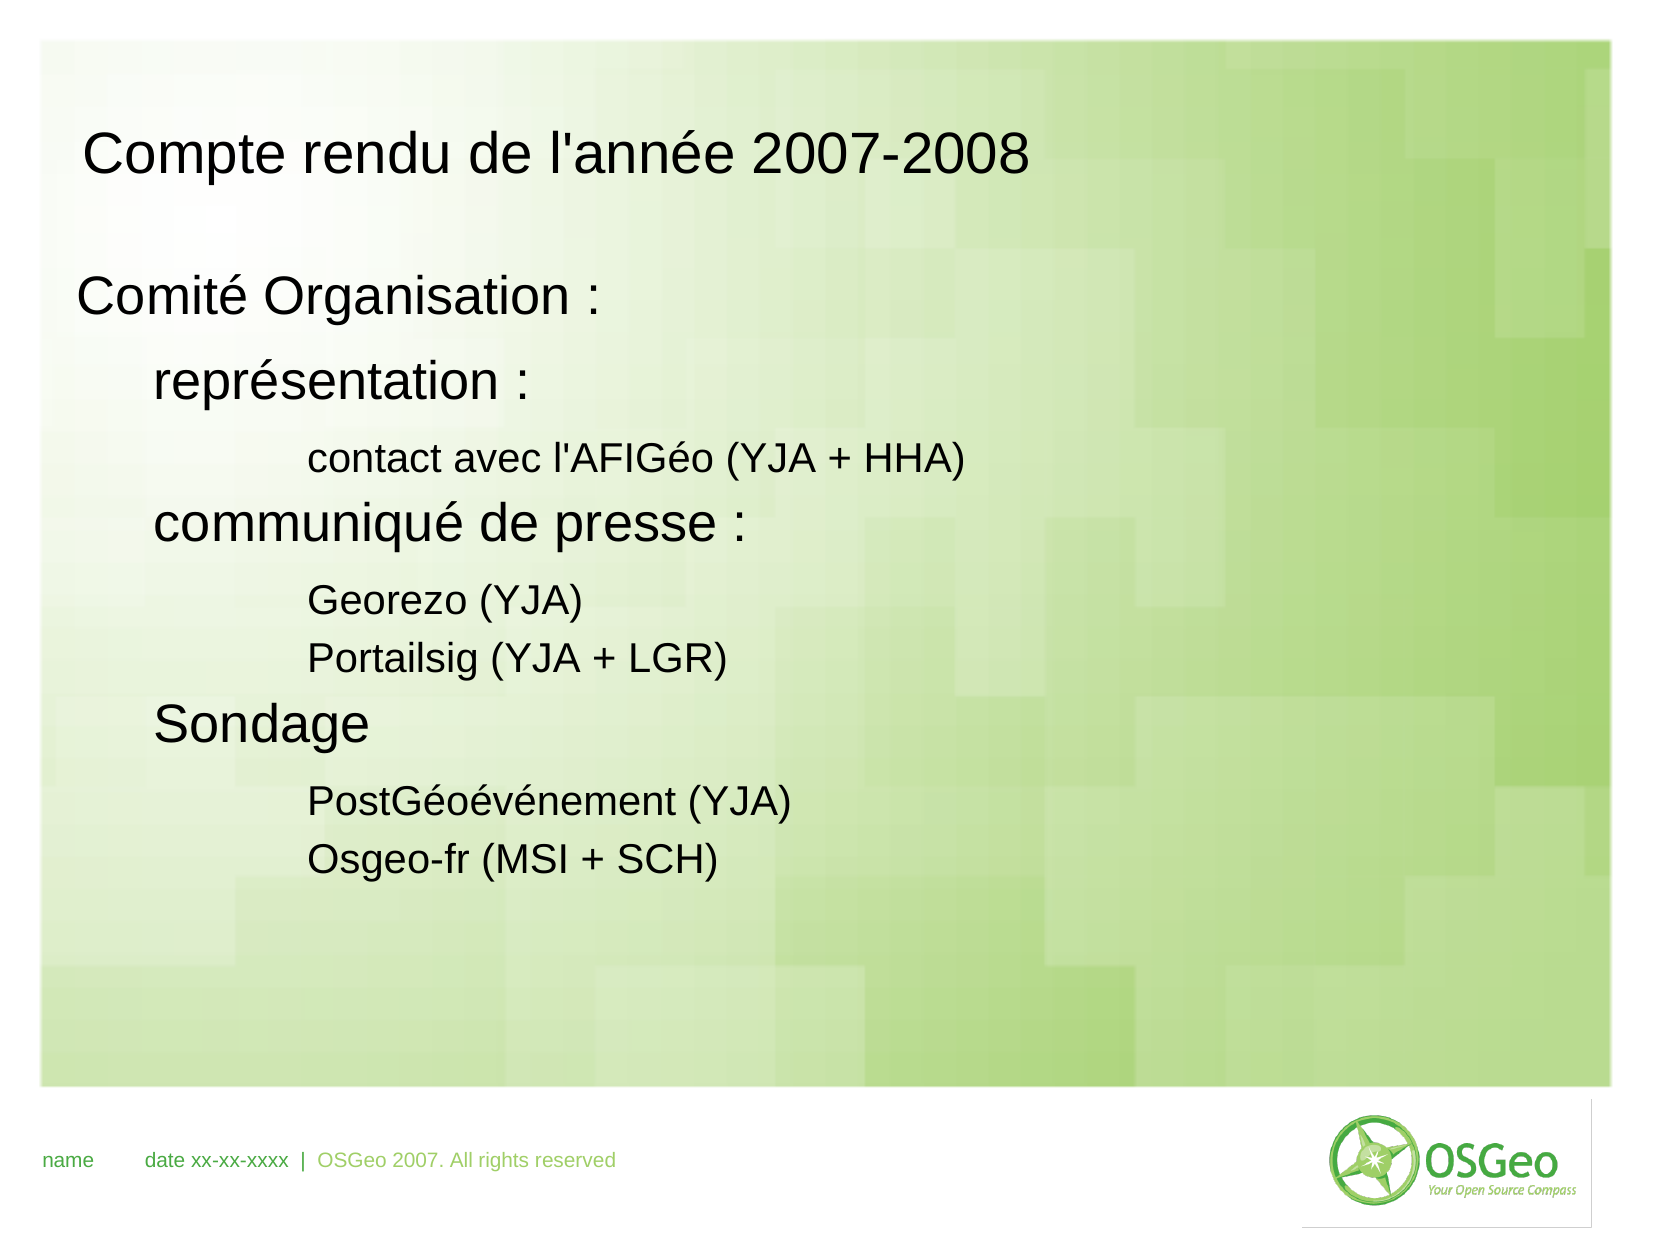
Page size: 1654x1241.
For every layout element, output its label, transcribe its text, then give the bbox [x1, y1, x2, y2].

list Comité Organisation : représentation : contact avec l'AFIGéo (YJA + HHA) communiqué de presse : Georezo (YJA) Portailsig (YJA + LGR) Sondage PostGéoévénement (YJA) Osgeo-fr (MSI + SCH) [59, 265, 1548, 1085]
picture [0, 1, 1654, 1239]
title Compte rendu de l'année 2007-2008 [82, 49, 1571, 257]
